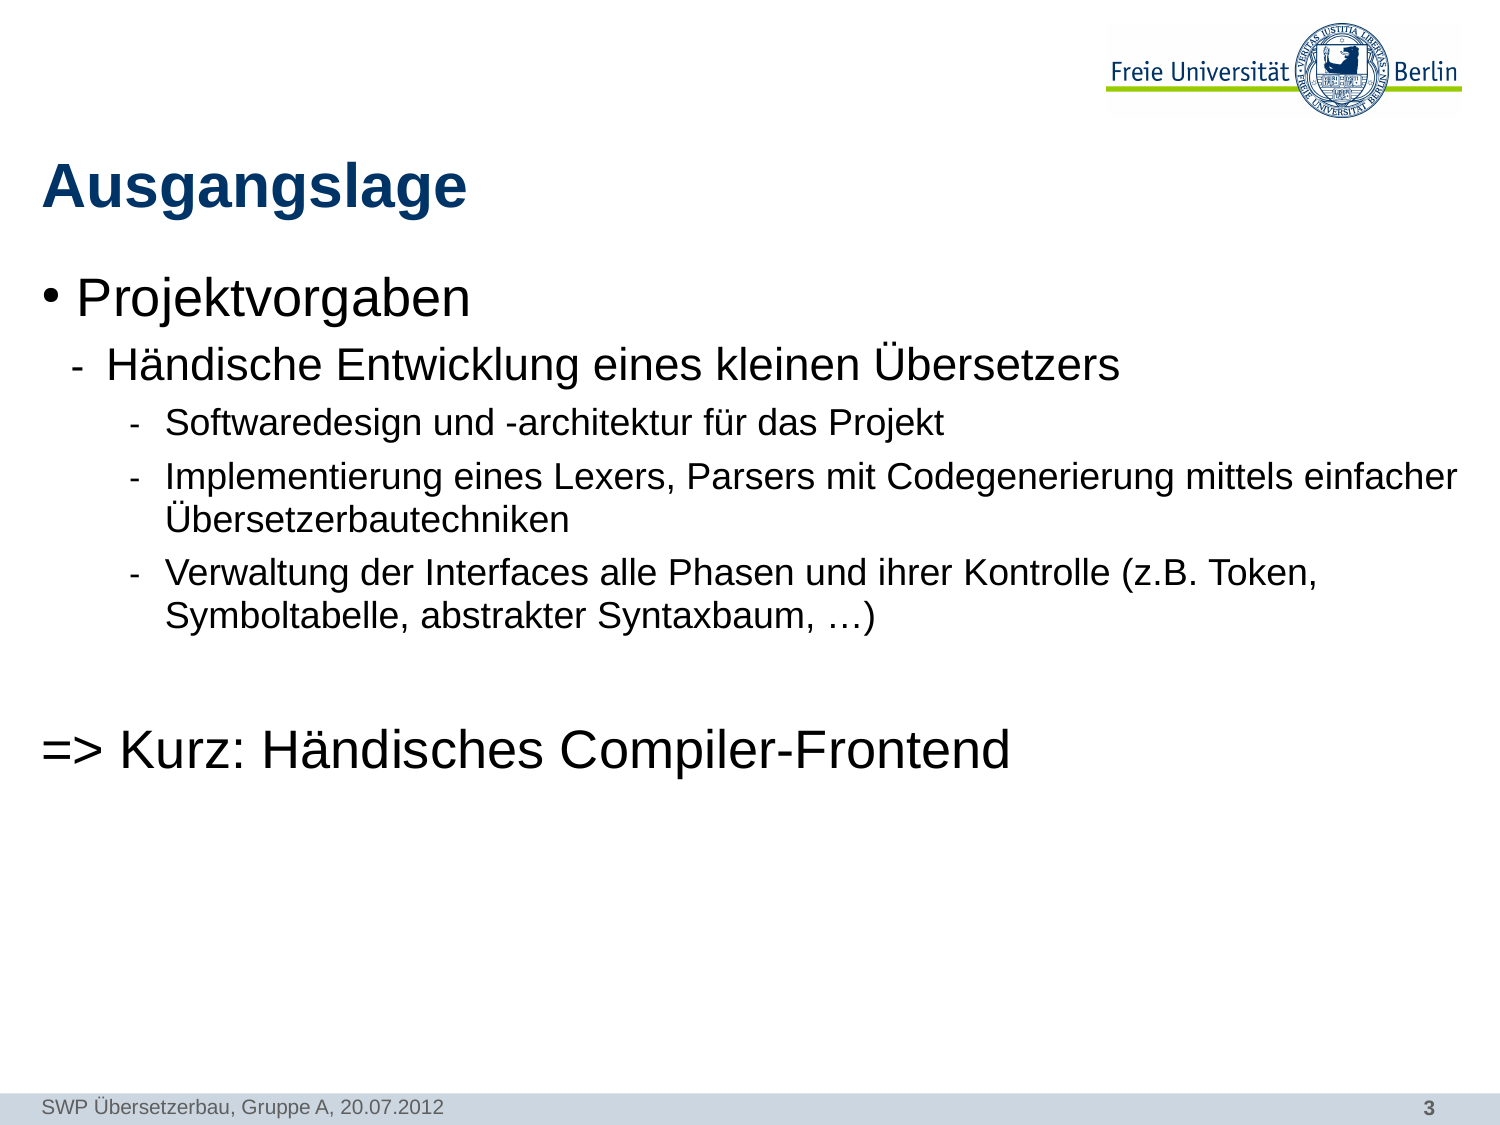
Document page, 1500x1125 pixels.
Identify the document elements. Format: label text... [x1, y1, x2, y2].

title Ausgangslage [41, 150, 1460, 221]
picture [1106, 23, 1462, 118]
list Projektvorgaben Händische Entwicklung eines kleinen Übersetzers Softwaredesign und -architektur für das Projekt Implementierung eines Lexers, Parsers mit Codegenerierung mittels einfacher Übersetzerbautechniken Verwaltung der Interfaces alle Phasen und ihrer Kontrolle (z.B. Token, Symboltabelle, abstrakter Syntaxbaum, …) => Kurz: Händisches Compiler-Frontend [41, 265, 1460, 1064]
